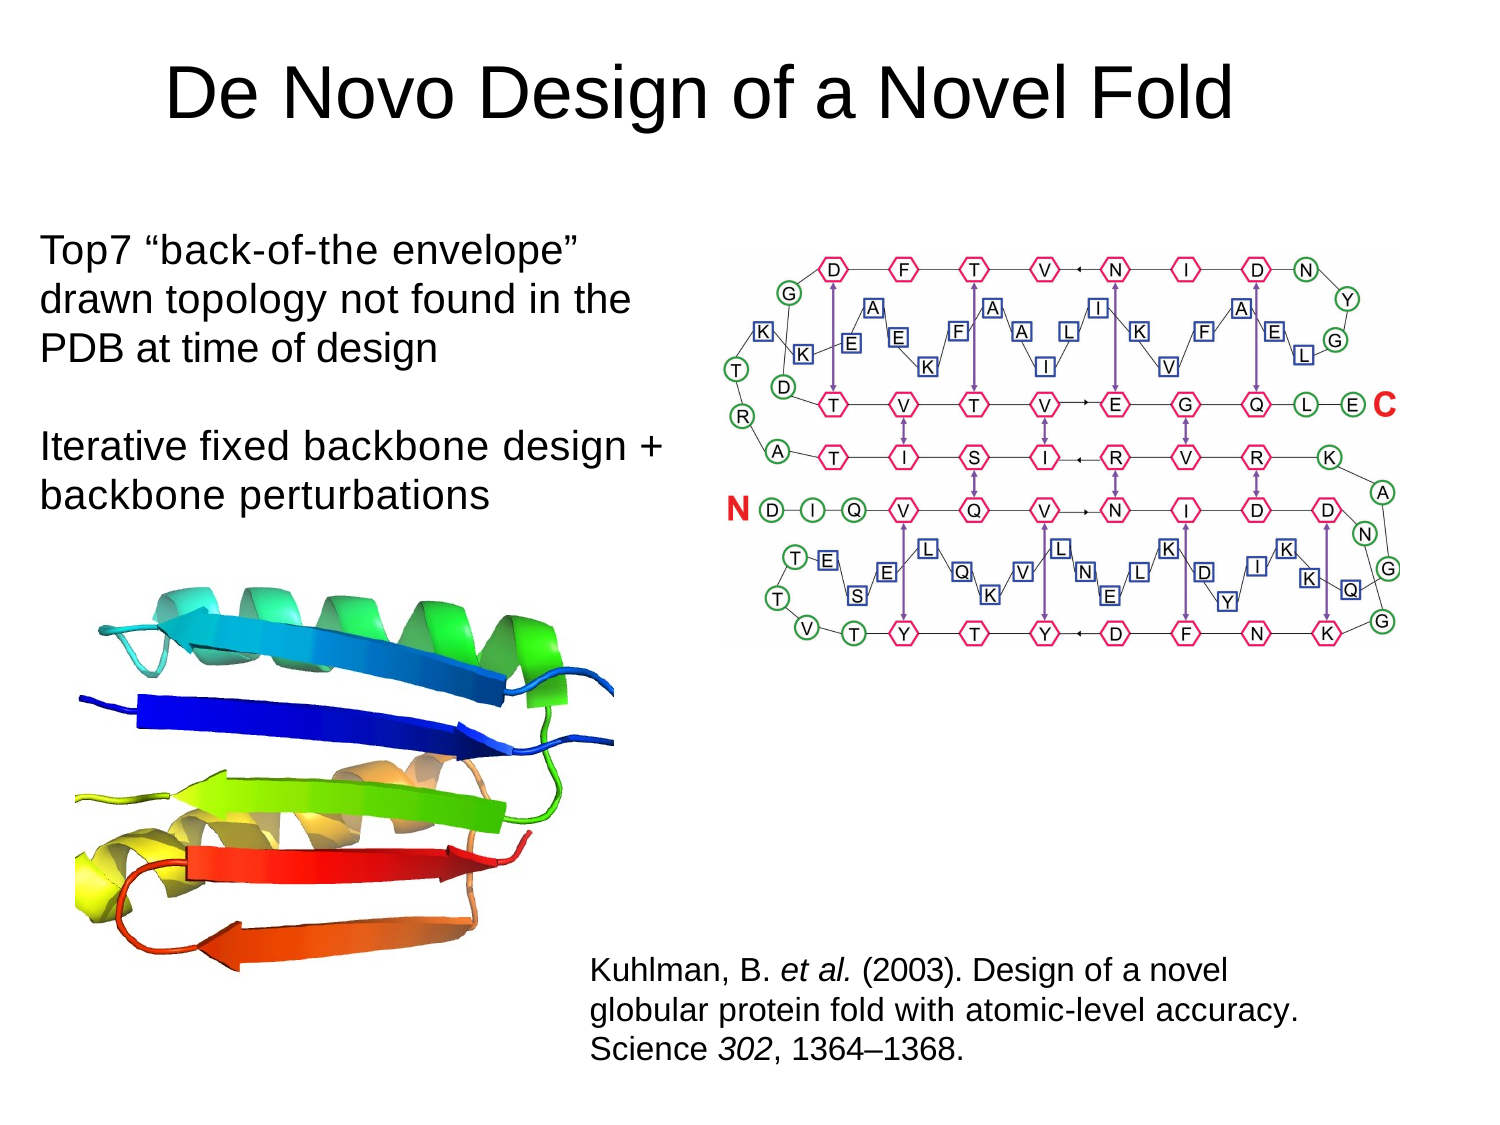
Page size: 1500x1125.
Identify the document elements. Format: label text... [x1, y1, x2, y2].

text_box Top7 “back-of-the envelope” drawn topology not found in the PDB at time of design Iterative fixed backbone design + backbone perturbations [37, 224, 700, 550]
text_box Kuhlman, B. et al. (2003). Design of a novel globular protein fold with atomic-level accuracy. Science 302, 1364–1368. [587, 949, 1350, 1100]
text_box De Novo Design of a Novel Fold [90, 43, 1347, 222]
text_box [721, 254, 1400, 648]
text_box [75, 562, 650, 988]
